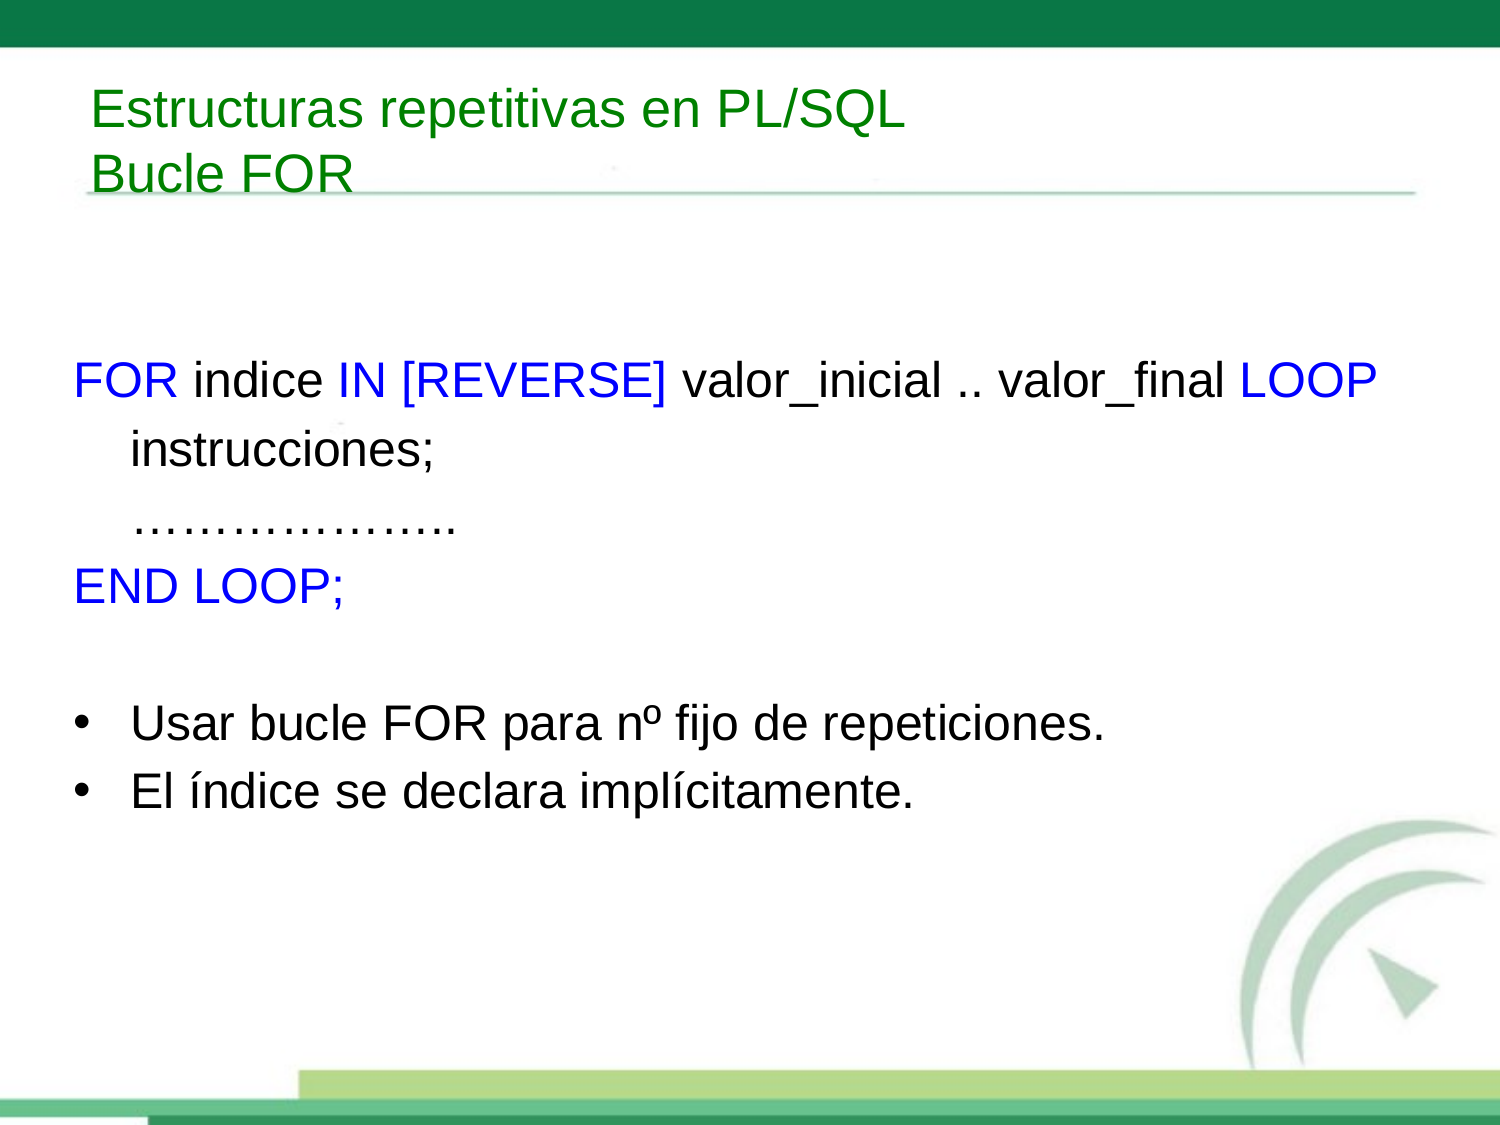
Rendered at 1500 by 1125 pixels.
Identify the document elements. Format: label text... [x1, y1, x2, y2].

picture [0, 0, 1500, 1125]
title Estructuras repetitivas en PL/SQL Bucle FOR [75, 45, 1426, 233]
list FOR indice IN [REVERSE] valor_inicial .. valor_final LOOP instrucciones; ……………….. END LOOP; Usar bucle FOR para nº fijo de repeticiones. El índice se declara implícitamente. [59, 262, 1477, 1006]
